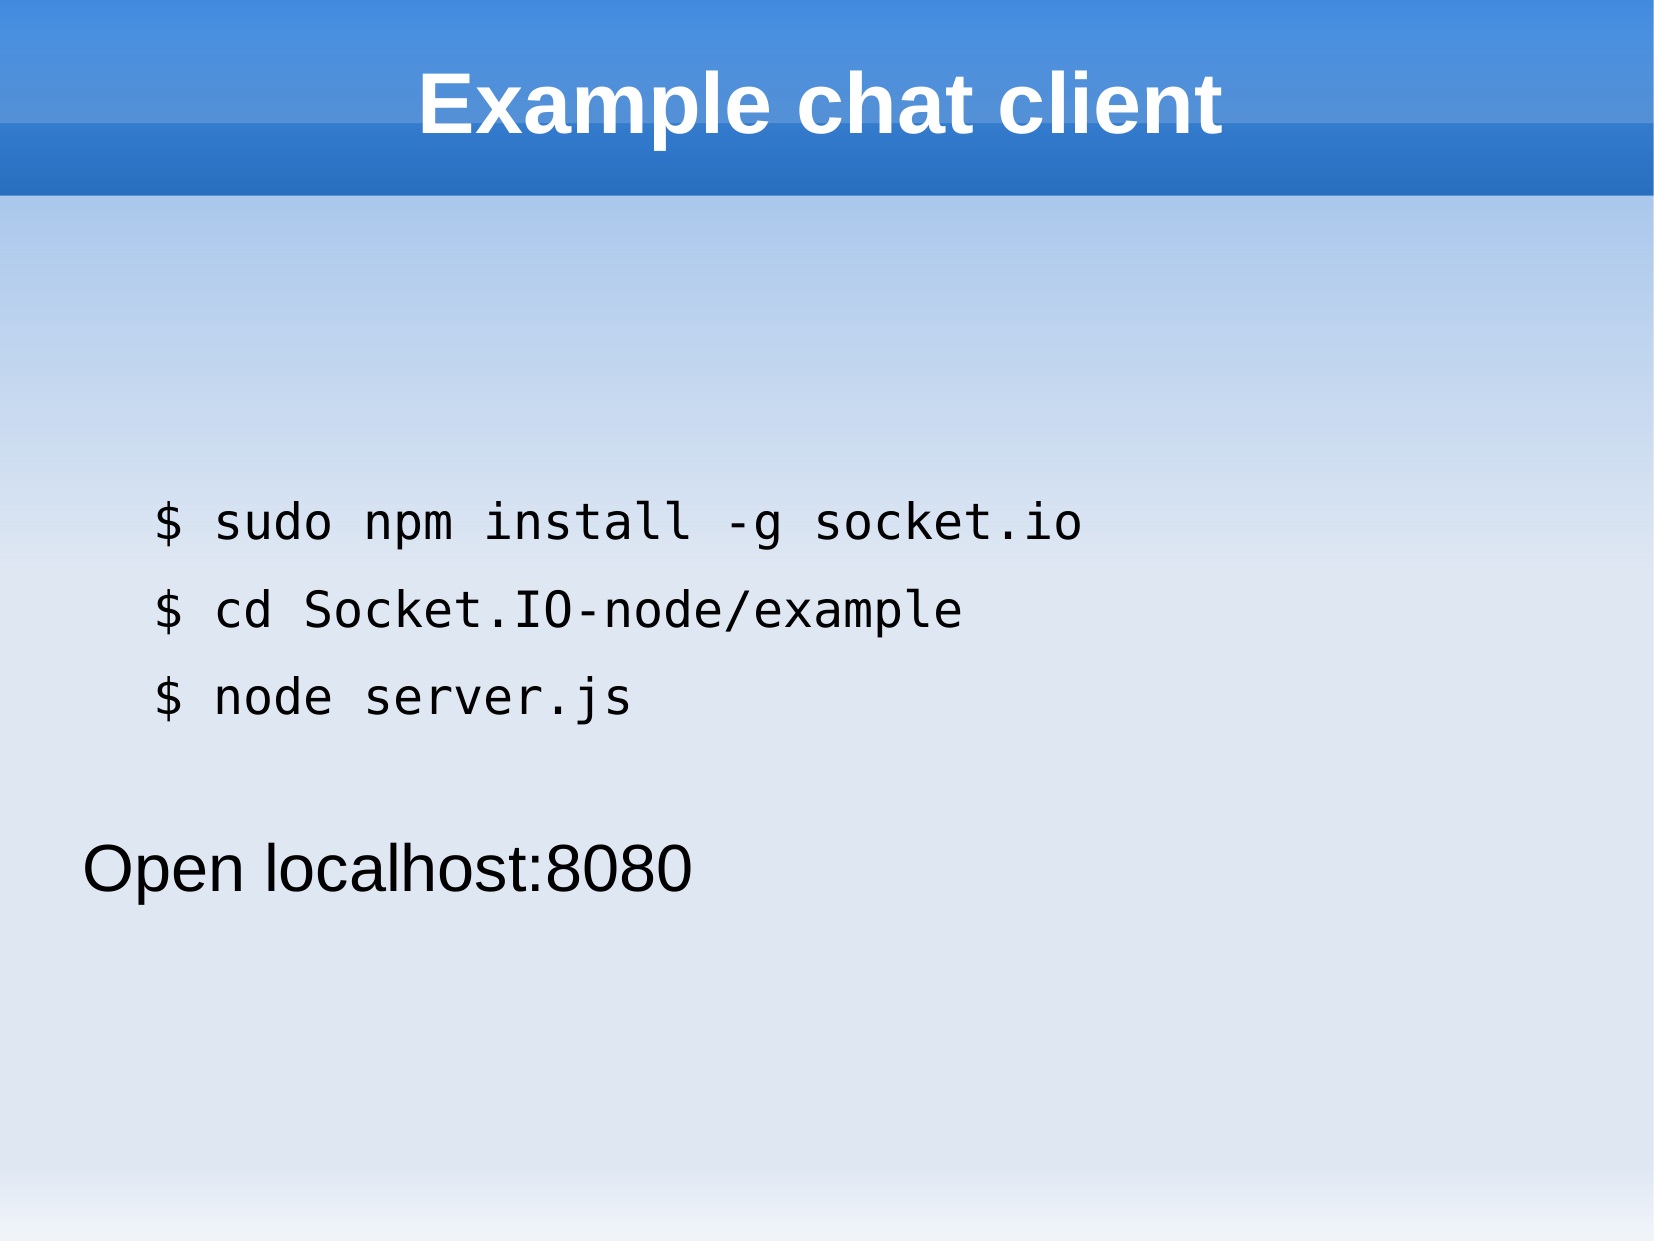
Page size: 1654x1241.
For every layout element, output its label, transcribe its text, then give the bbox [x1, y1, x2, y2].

title Example chat client [76, 0, 1565, 208]
picture [0, 0, 1654, 1241]
subtitle $ sudo npm install -g socket.io $ cd Socket.IO-node/example $ node server.js Open localhost:8080 [82, 290, 1571, 1109]
